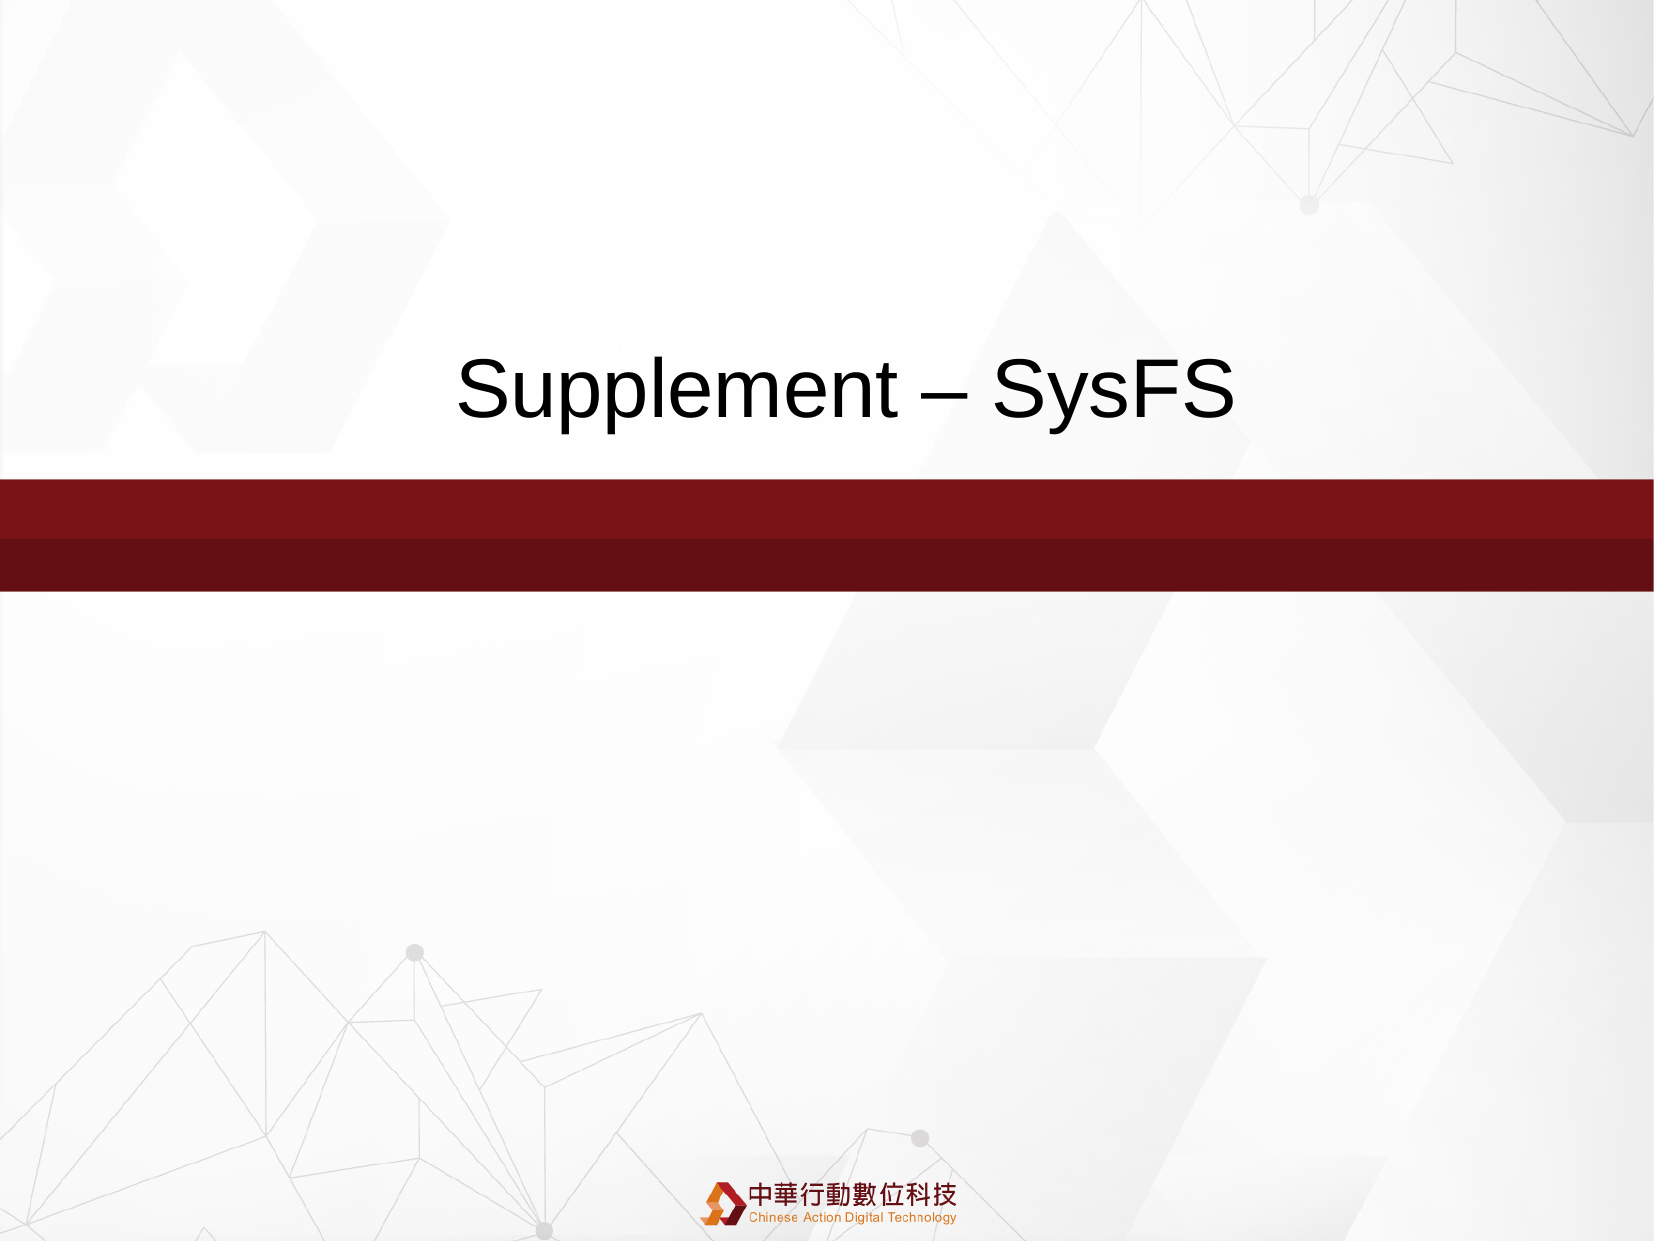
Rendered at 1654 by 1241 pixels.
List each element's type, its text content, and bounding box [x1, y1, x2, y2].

picture [0, 0, 1654, 1241]
subtitle Supplement – SysFS [101, 173, 1591, 605]
